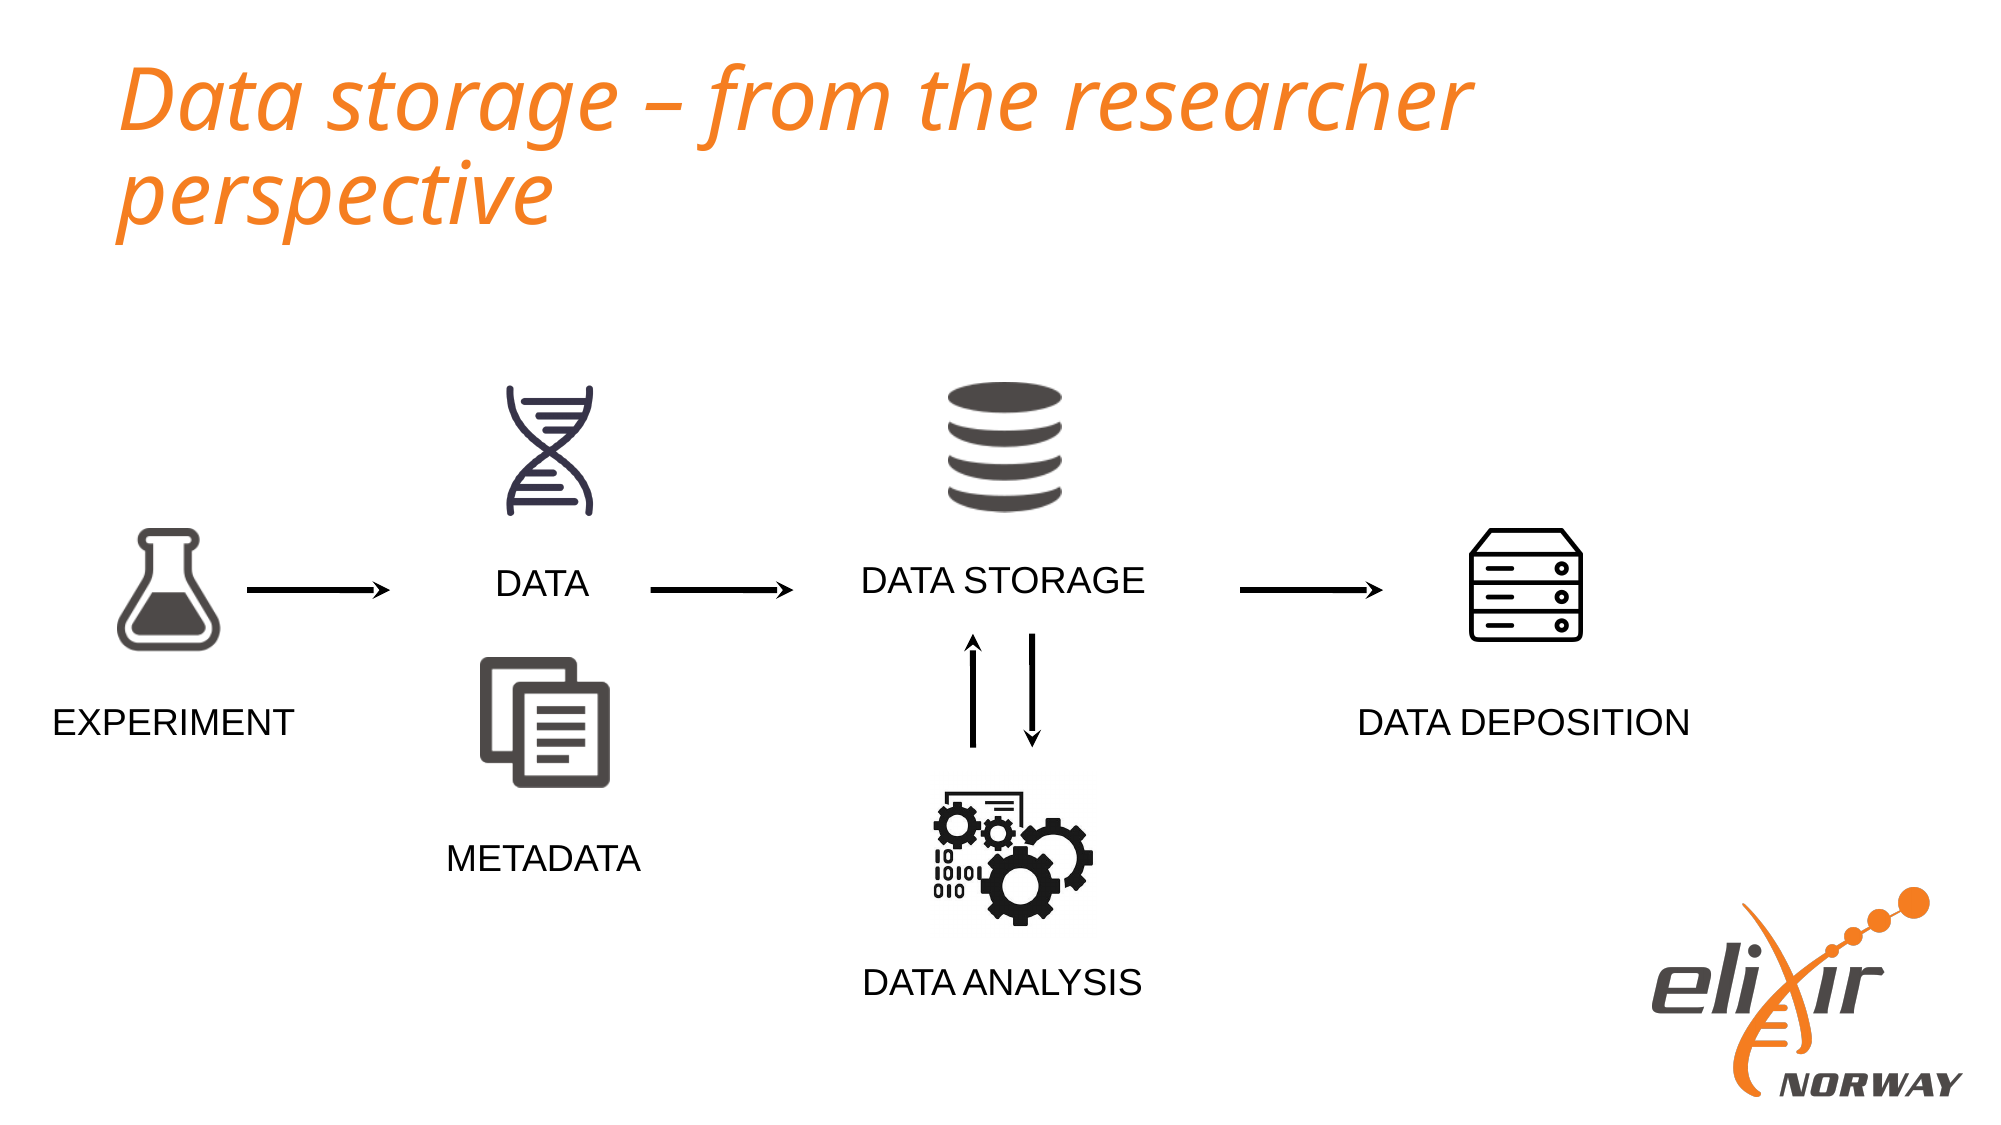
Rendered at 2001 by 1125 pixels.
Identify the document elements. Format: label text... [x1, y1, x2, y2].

text_box DATA [480, 565, 606, 612]
picture [435, 336, 664, 565]
picture [948, 382, 1062, 513]
text_box METADATA [430, 826, 659, 887]
picture [930, 771, 1097, 938]
text_box DATA DEPOSITION [1342, 690, 1710, 751]
picture [117, 528, 221, 652]
picture [1652, 887, 1963, 1097]
picture [1469, 528, 1583, 642]
picture [480, 657, 610, 788]
title Data storage – from the researcher perspective [117, 54, 1902, 161]
text_box DATA STORAGE [845, 548, 1165, 610]
text_box DATA ANALYSIS [847, 950, 1162, 1011]
text_box EXPERIMENT [36, 690, 314, 751]
